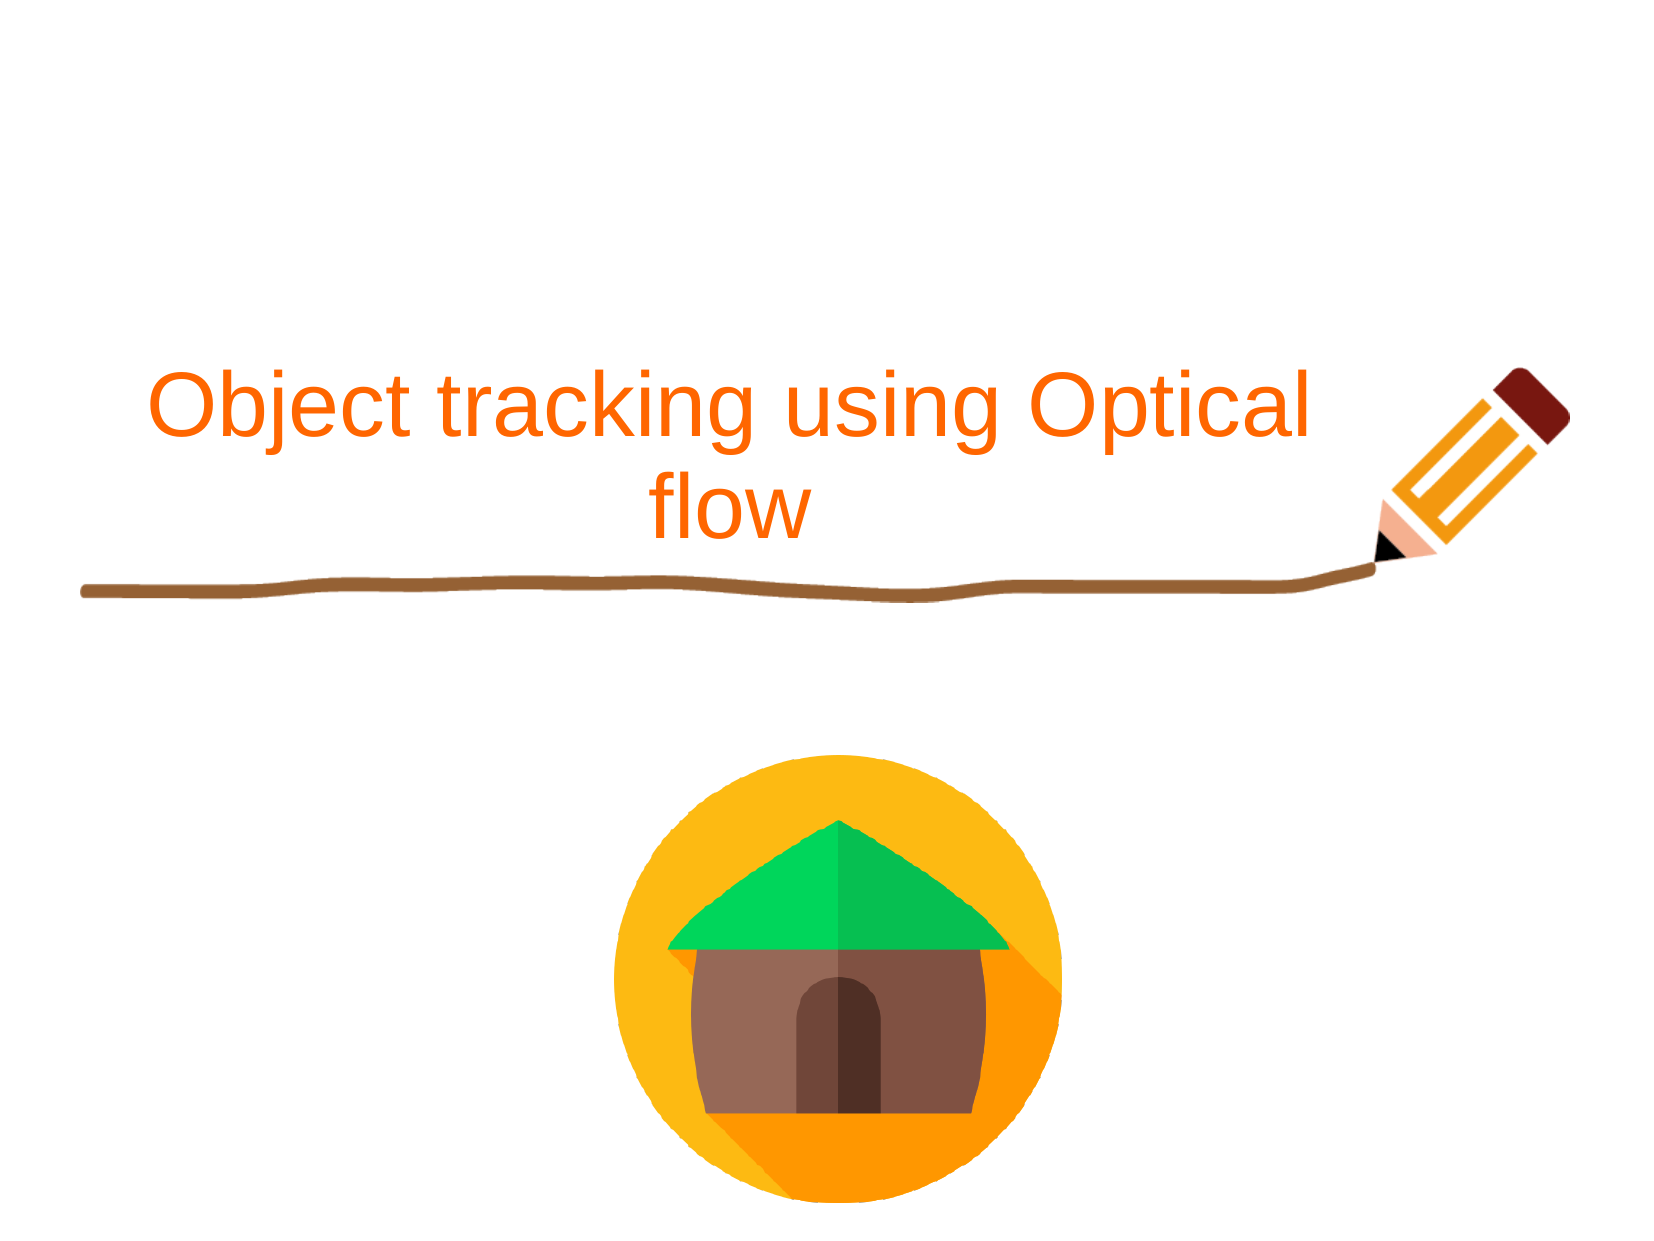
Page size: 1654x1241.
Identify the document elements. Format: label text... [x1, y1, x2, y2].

picture [614, 755, 1062, 1203]
picture [80, 367, 1570, 603]
title Object tracking using Optical flow [82, 352, 1379, 560]
